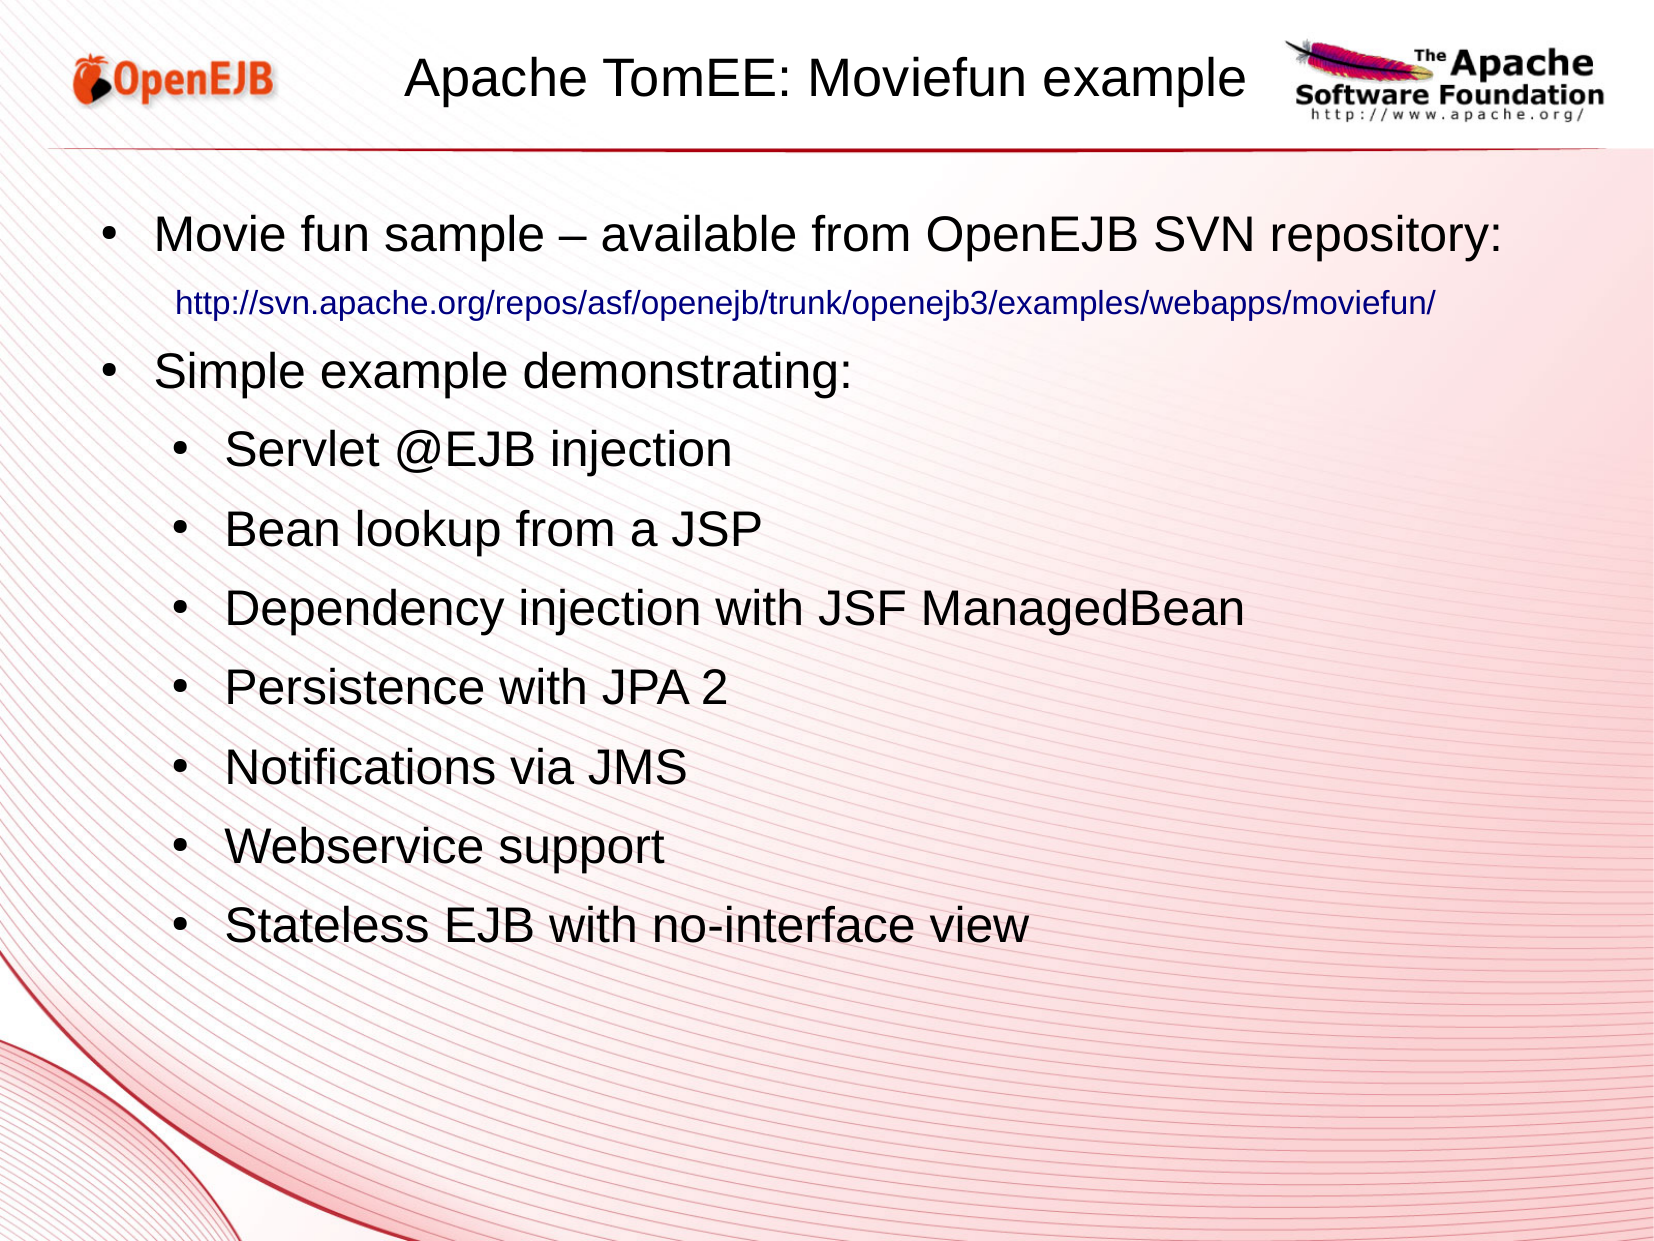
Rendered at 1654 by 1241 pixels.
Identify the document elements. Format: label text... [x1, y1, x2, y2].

list Movie fun sample – available from OpenEJB SVN repository: http://svn.apache.org/repos/asf/openejb/trunk/openejb3/examples/webapps/moviefun/ Simple example demonstrating: Servlet @EJB injection Bean lookup from a JSP Dependency injection with JSF ManagedBean Persistence with JPA 2 Notifications via JMS Webservice support Stateless EJB with no-interface view [82, 206, 1571, 1034]
picture [0, 0, 1654, 1241]
title Apache TomEE: Moviefun example [82, 8, 1571, 148]
